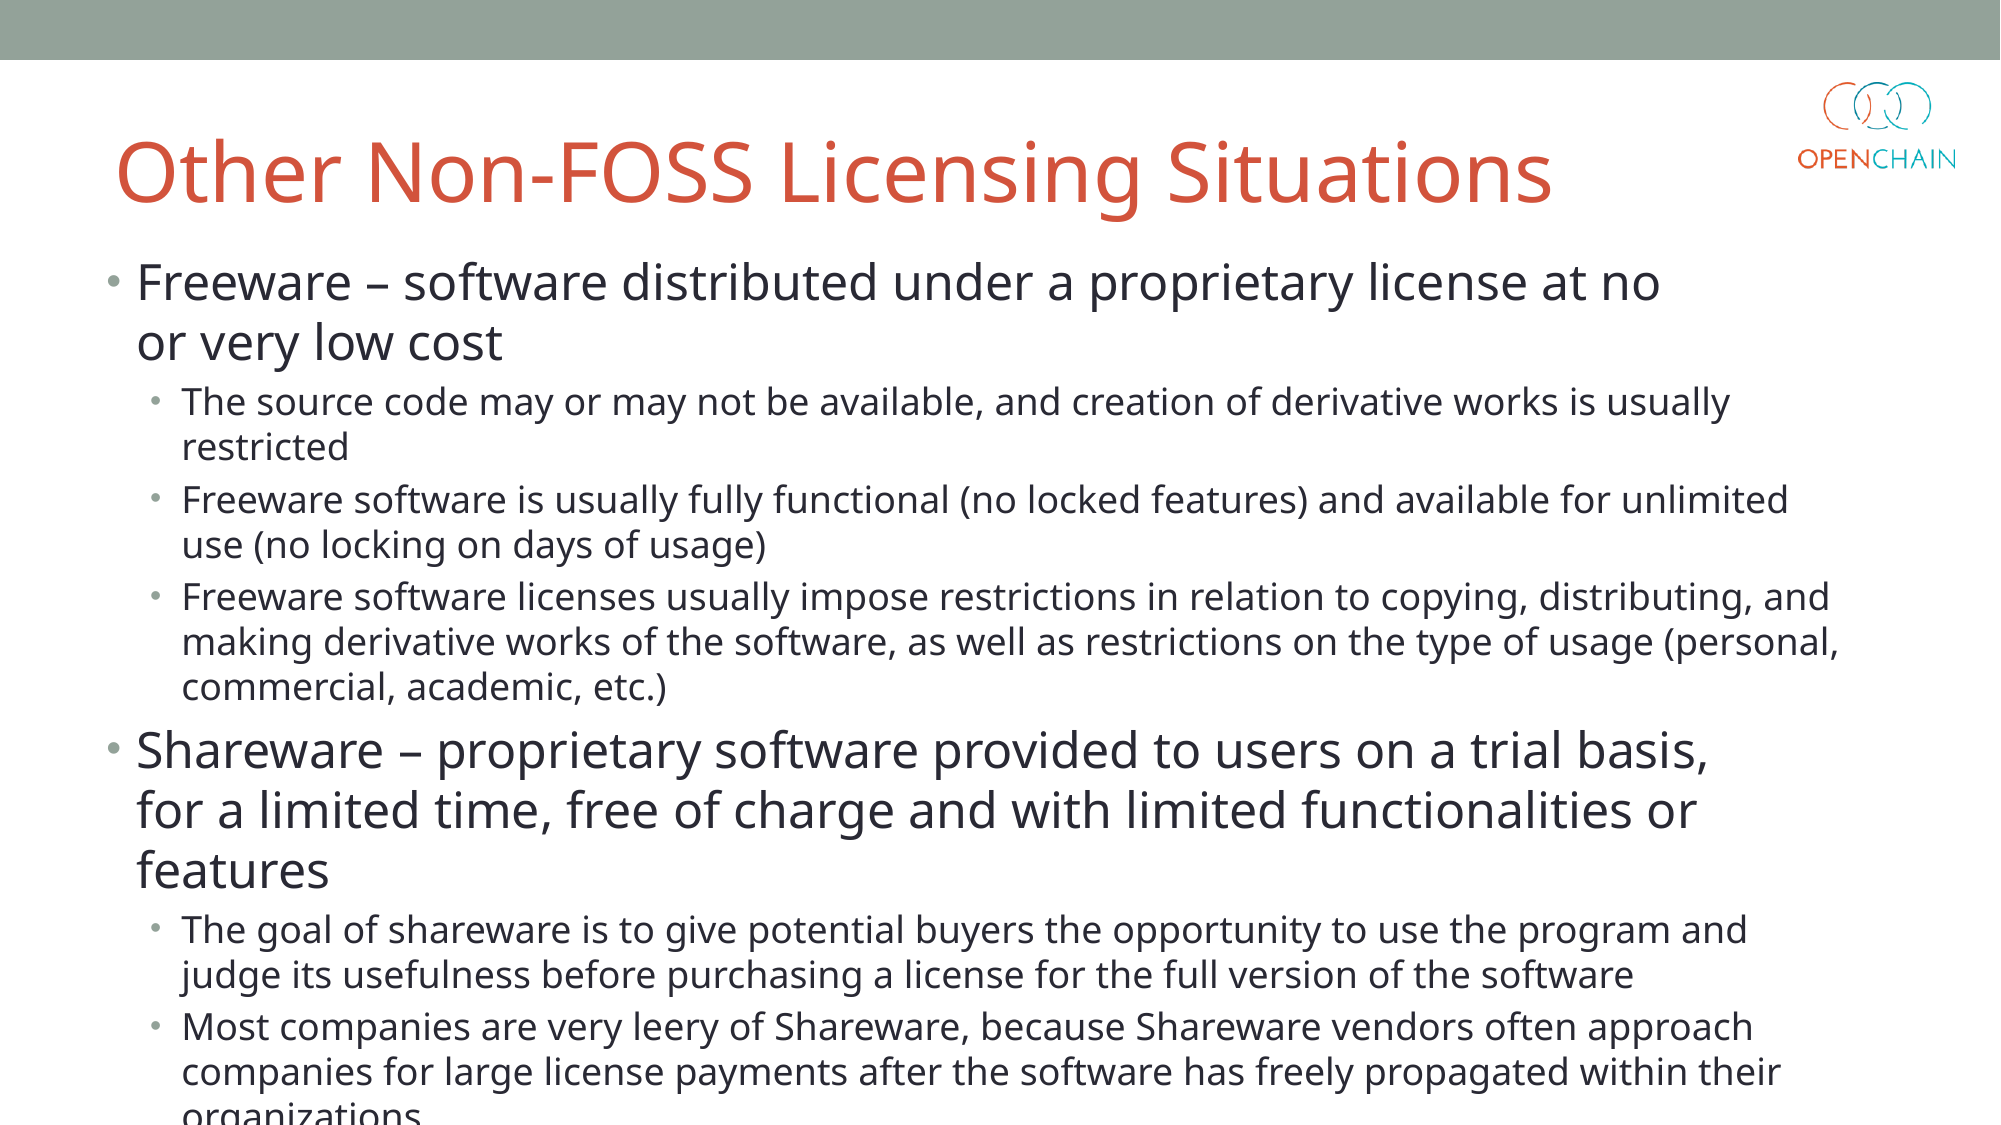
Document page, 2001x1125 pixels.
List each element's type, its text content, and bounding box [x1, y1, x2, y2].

picture [1798, 82, 1955, 169]
title Other Non-FOSS Licensing Situations [99, 87, 1900, 250]
list Freeware – software distributed under a proprietary license at no or very low cost The source code may or may not be available, and creation of derivative works is usually restricted Freeware software is usually fully functional (no locked features) and available for unlimited use (no locking on days of usage) Freeware software licenses usually impose restrictions in relation to copying, distributing, and making derivative works of the software, as well as restrictions on the type of usage (personal, commercial, academic, etc.) Shareware – proprietary software provided to users on a trial basis, for a limited time, free of charge and with limited functionalities or features The goal of shareware is to give potential buyers the opportunity to use the program and judge its usefulness before purchasing a license for the full version of the software Most companies are very leery of Shareware, because Shareware vendors often approach companies for large license payments after the software has freely propagated within their organizations. [91, 243, 1863, 1093]
